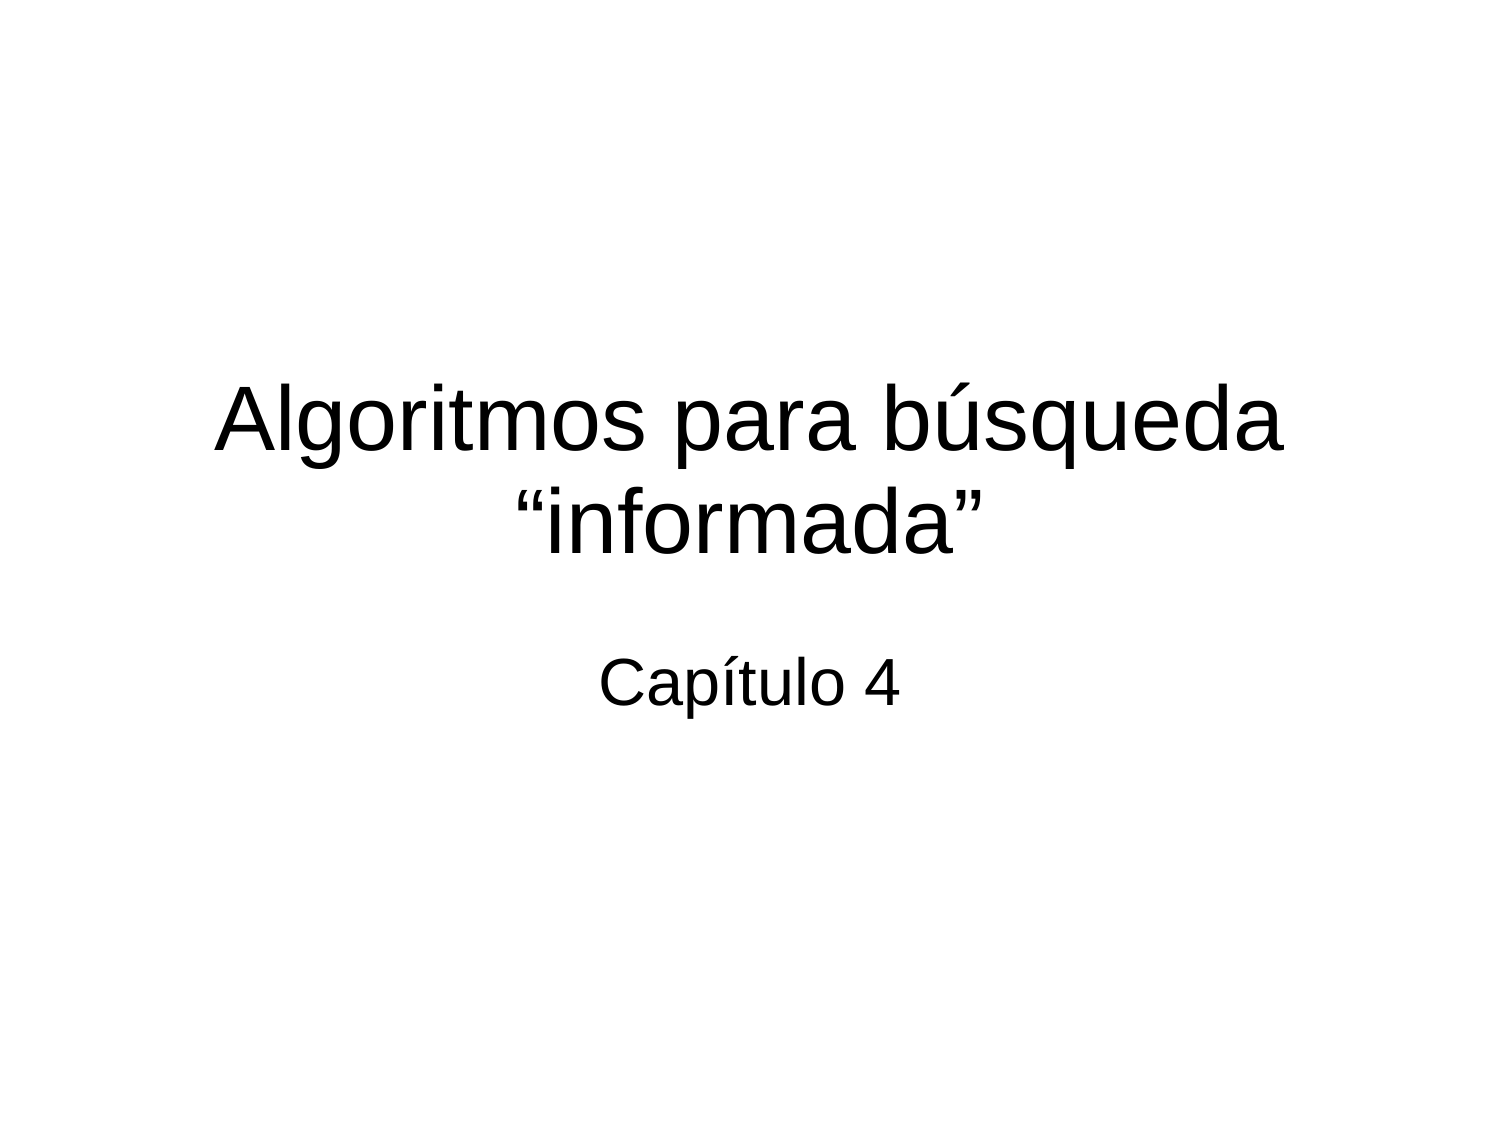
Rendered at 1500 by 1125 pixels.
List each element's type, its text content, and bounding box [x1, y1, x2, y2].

subtitle Capítulo 4 [225, 637, 1276, 926]
title Algoritmos para búsqueda “informada” [112, 248, 1388, 692]
